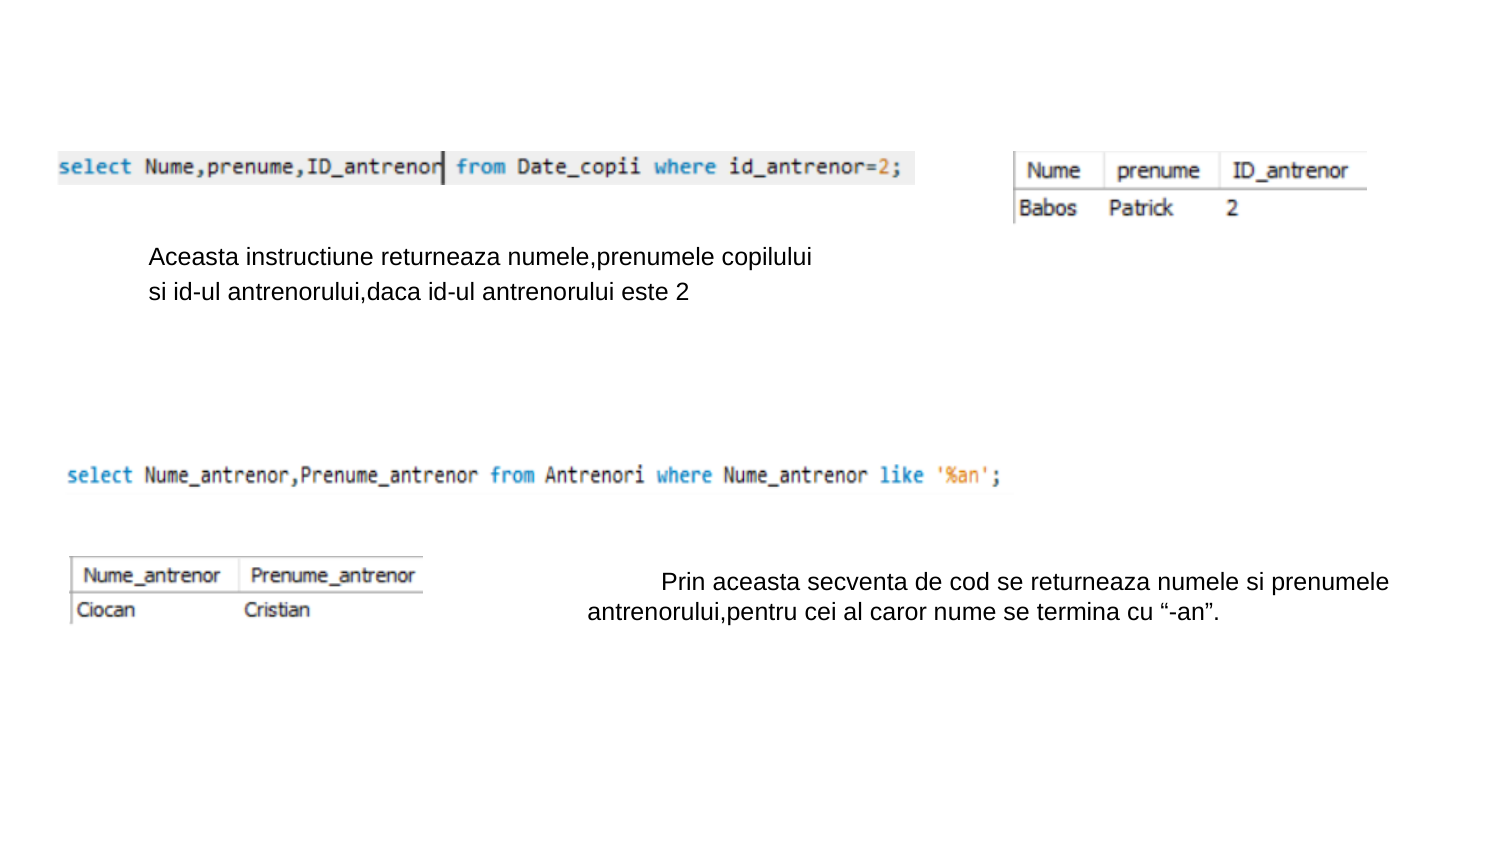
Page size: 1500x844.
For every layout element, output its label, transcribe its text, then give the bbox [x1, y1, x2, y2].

picture [56, 151, 915, 185]
picture [56, 455, 1014, 495]
text_box Prin aceasta secventa de cod se returneaza numele si prenumele antrenorului,pentru cei al caror nume se termina cu “-an”. [572, 550, 1463, 627]
picture [1013, 151, 1367, 230]
picture [69, 556, 423, 627]
text_box Aceasta instructiune returneaza numele,prenumele copilului si id-ul antrenorului,daca id-ul antrenorului este 2 [133, 221, 837, 381]
